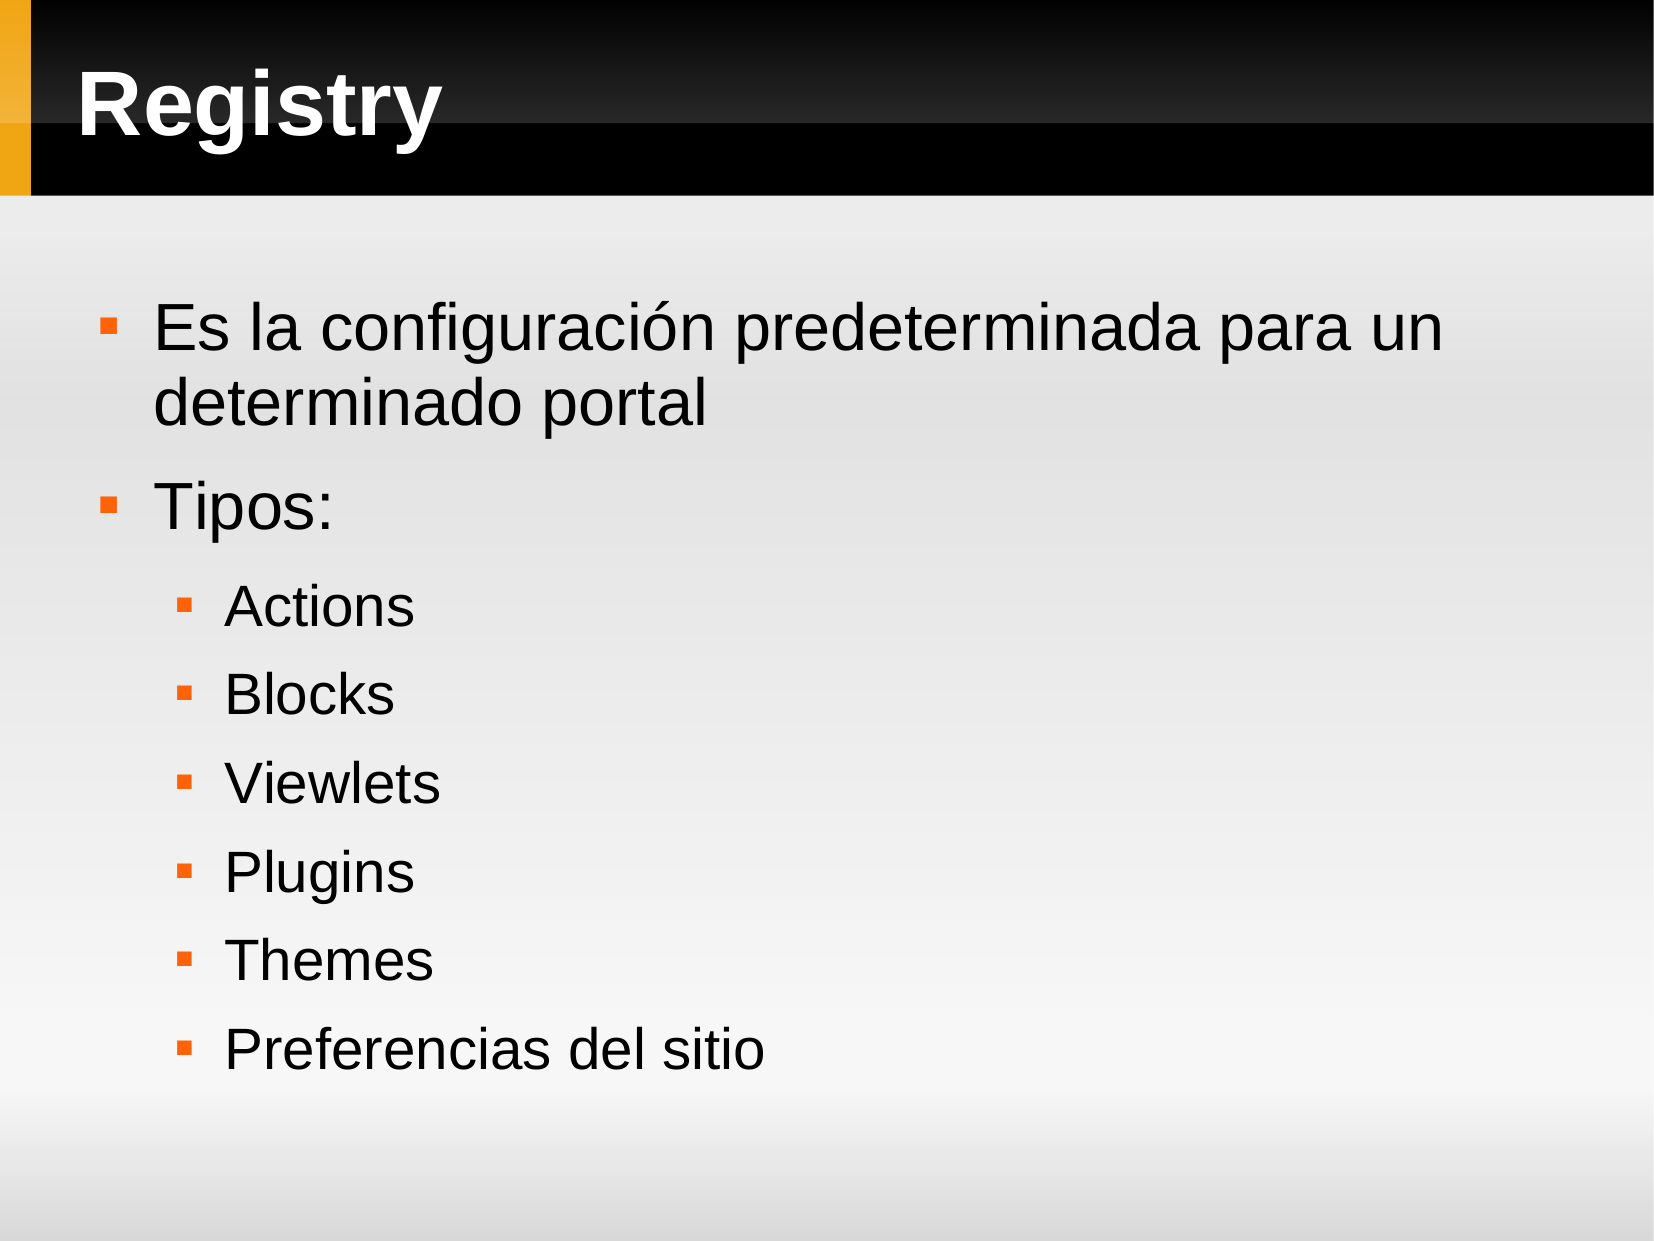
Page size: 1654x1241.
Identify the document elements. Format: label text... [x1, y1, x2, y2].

title Registry [76, 0, 1565, 208]
picture [0, 0, 1654, 1241]
list Es la configuración predeterminada para un determinado portal Tipos: Actions Blocks Viewlets Plugins Themes Preferencias del sitio [82, 290, 1571, 1109]
